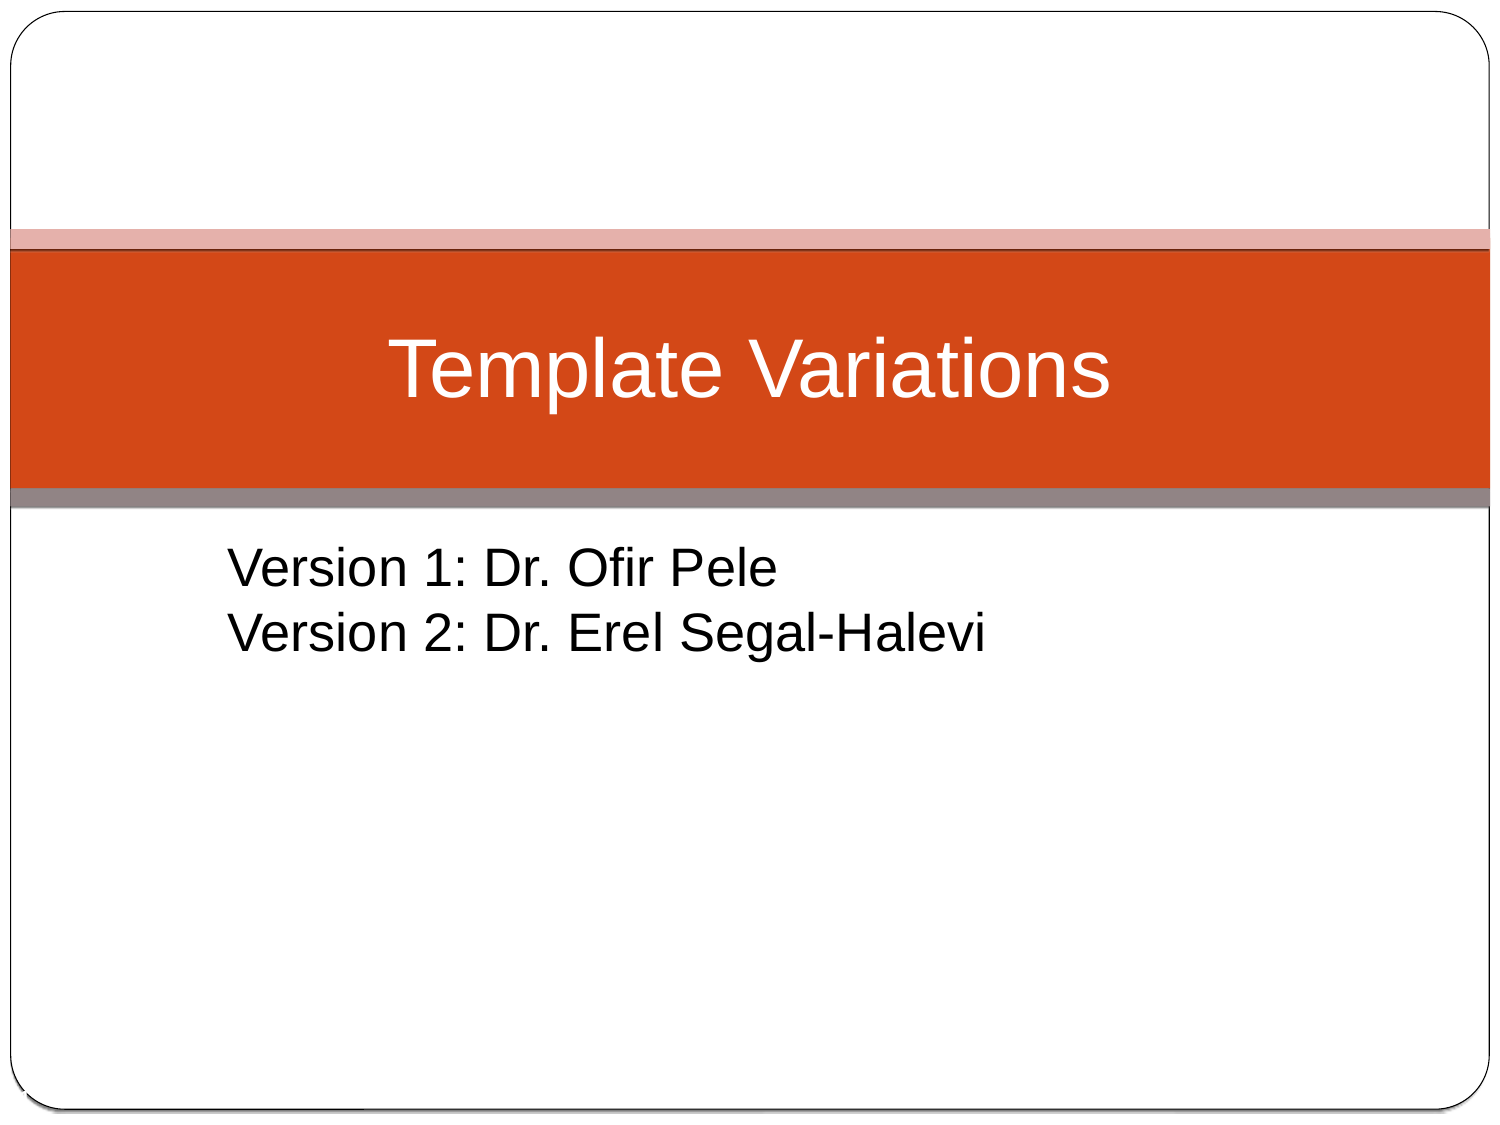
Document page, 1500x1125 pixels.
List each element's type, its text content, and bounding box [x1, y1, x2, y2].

text_box Version 1: Dr. Ofir Pele Version 2: Dr. Erel Segal-Halevi [212, 525, 1263, 788]
title Template Variations [75, 247, 1425, 489]
slide_number <number> [0, 1074, 50, 1125]
